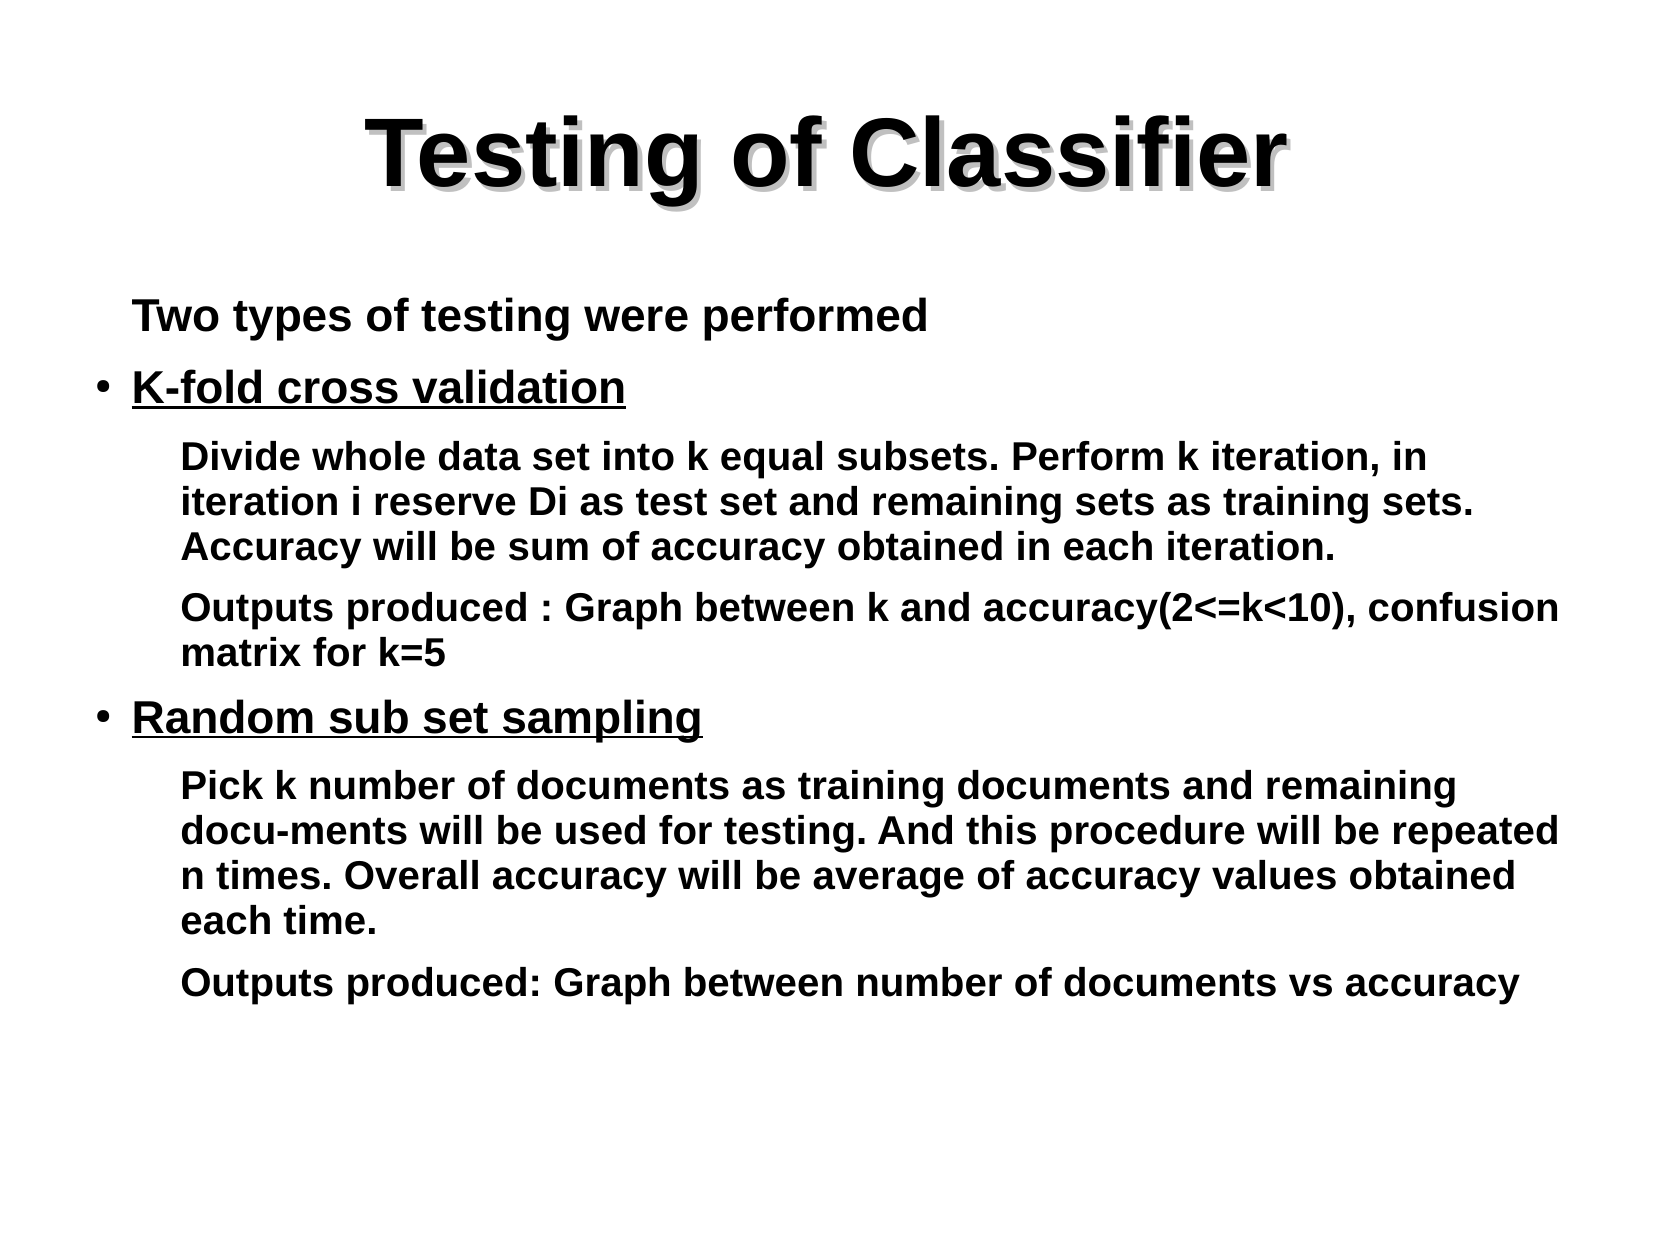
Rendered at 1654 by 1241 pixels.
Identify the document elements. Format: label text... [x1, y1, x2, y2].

title Testing of Classifier [82, 49, 1571, 257]
list Two types of testing were performed K-fold cross validation Divide whole data set into k equal subsets. Perform k iteration, in iteration i reserve Di as test set and remaining sets as training sets. Accuracy will be sum of accuracy obtained in each iteration. Outputs produced : Graph between k and accuracy(2<=k<10), confusion matrix for k=5 Random sub set sampling Pick k number of documents as training documents and remaining docu-ments will be used for testing. And this procedure will be repeated n times. Overall accuracy will be average of accuracy values obtained each time. Outputs produced: Graph between number of documents vs accuracy [82, 290, 1571, 1010]
